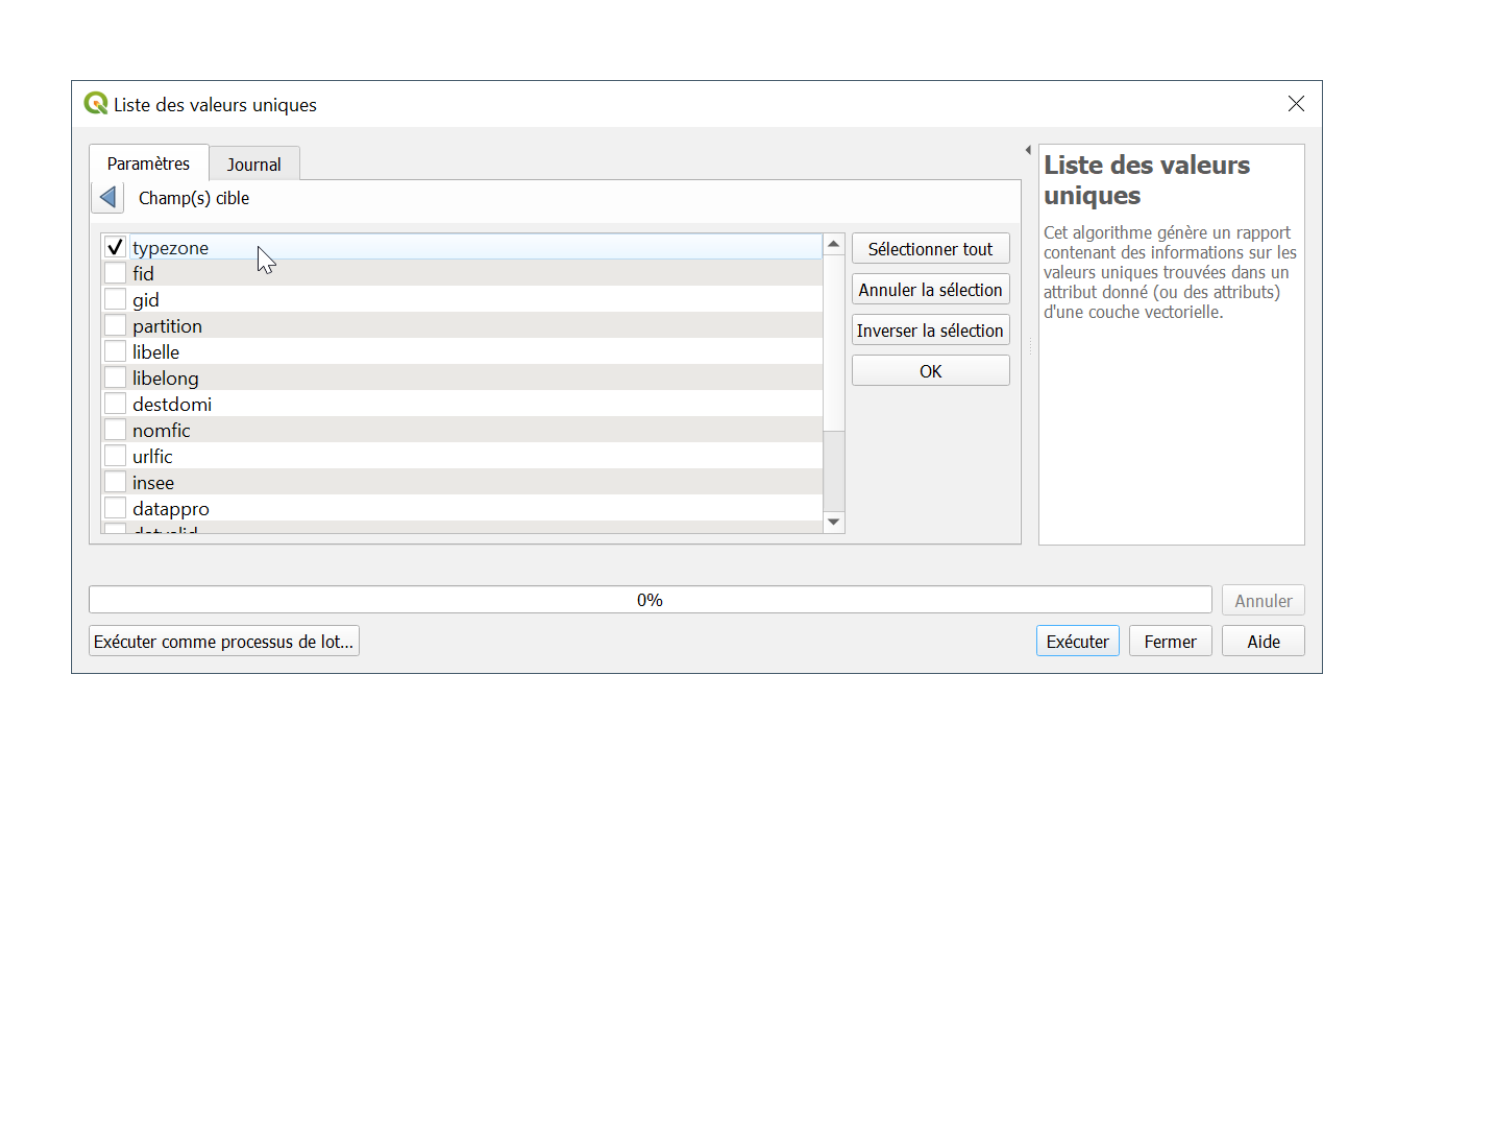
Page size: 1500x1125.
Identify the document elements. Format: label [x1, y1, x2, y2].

picture [71, 80, 1323, 674]
